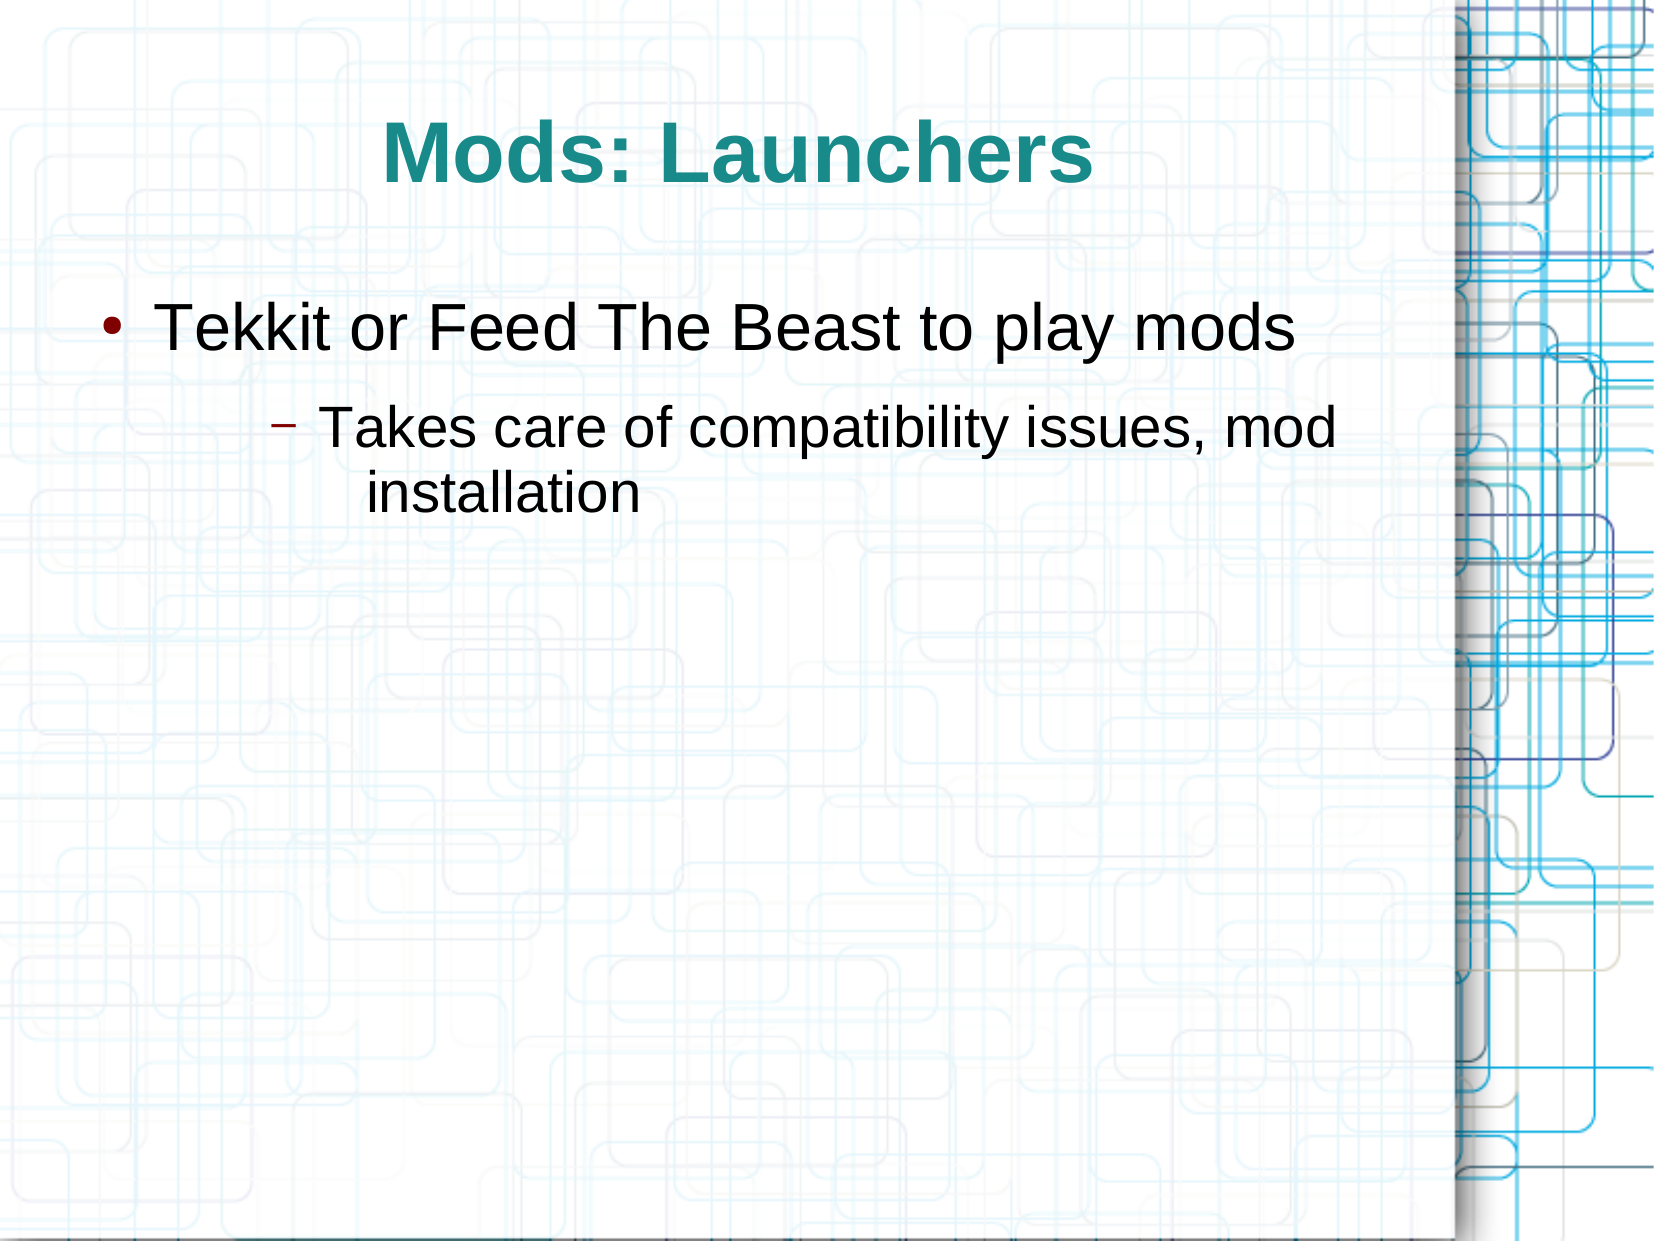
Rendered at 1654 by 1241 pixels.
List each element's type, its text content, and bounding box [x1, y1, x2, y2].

picture [0, 0, 1654, 1241]
list Tekkit or Feed The Beast to play mods Takes care of compatibility issues, mod installation [82, 290, 1538, 1010]
title Mods: Launchers [59, 49, 1418, 257]
